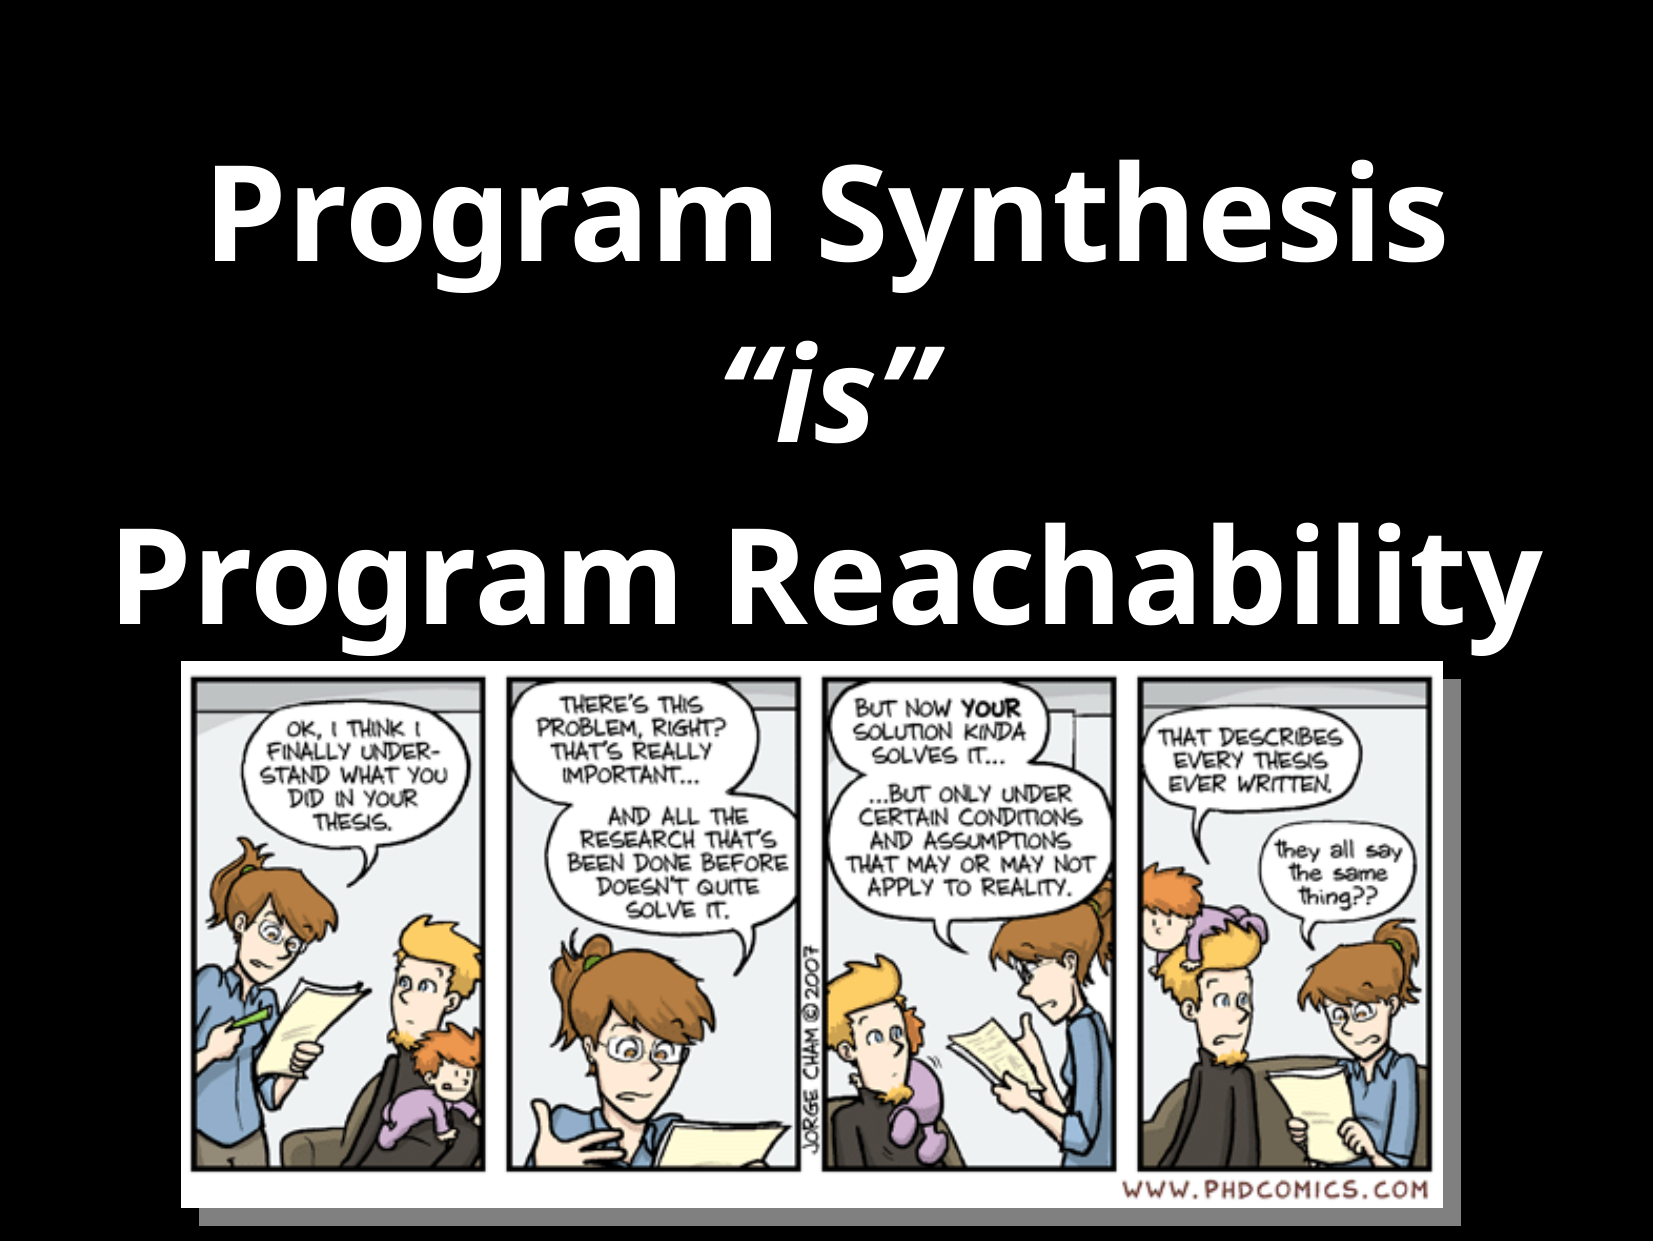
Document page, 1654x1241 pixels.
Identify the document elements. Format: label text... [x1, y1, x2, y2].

subtitle Program Synthesis “is” Program Reachability [82, 31, 1571, 751]
picture [181, 661, 1443, 1208]
